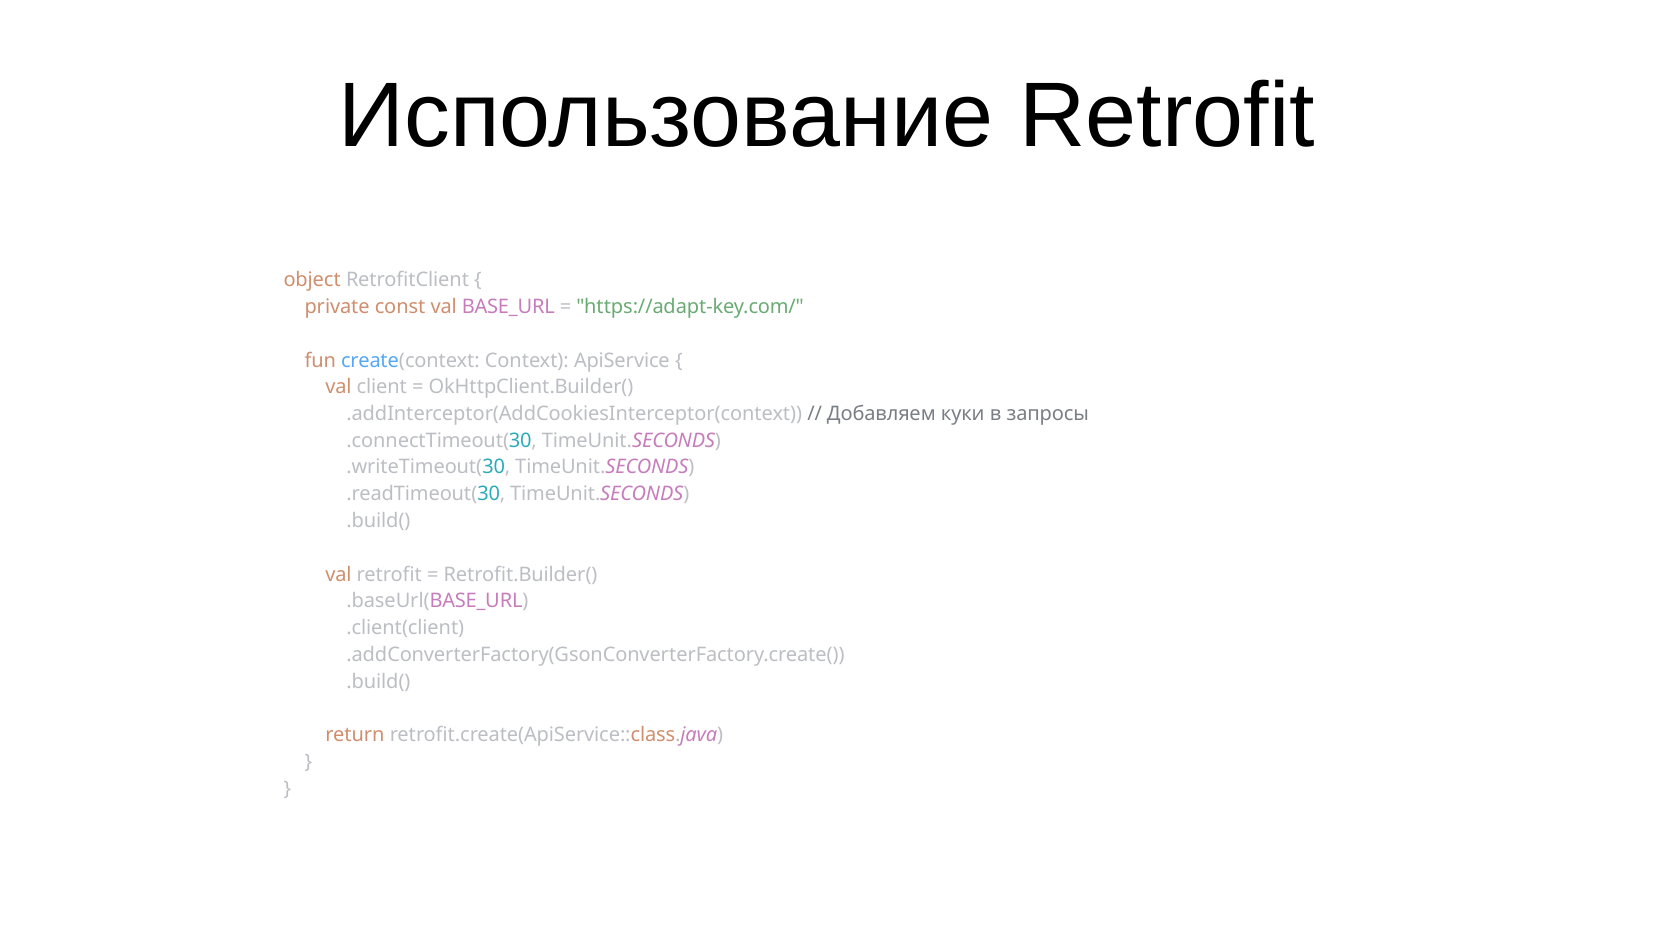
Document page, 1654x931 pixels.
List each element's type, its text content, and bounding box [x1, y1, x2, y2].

title Использование Retrofit [82, 37, 1571, 193]
list object RetrofitClient { private const val BASE_URL = "https://adapt-key.com/" fun create(context: Context): ApiService { val client = OkHttpClient.Builder() .addInterceptor(AddCookiesInterceptor(context)) // Добавляем куки в запросы .connectTimeout(30, TimeUnit.SECONDS) .writeTimeout(30, TimeUnit.SECONDS) .readTimeout(30, TimeUnit.SECONDS) .build() val retrofit = Retrofit.Builder() .baseUrl(BASE_URL) .client(client) .addConverterFactory(GsonConverterFactory.create()) .build() return retrofit.create(ApiService::class.java) } } [283, 265, 1654, 806]
